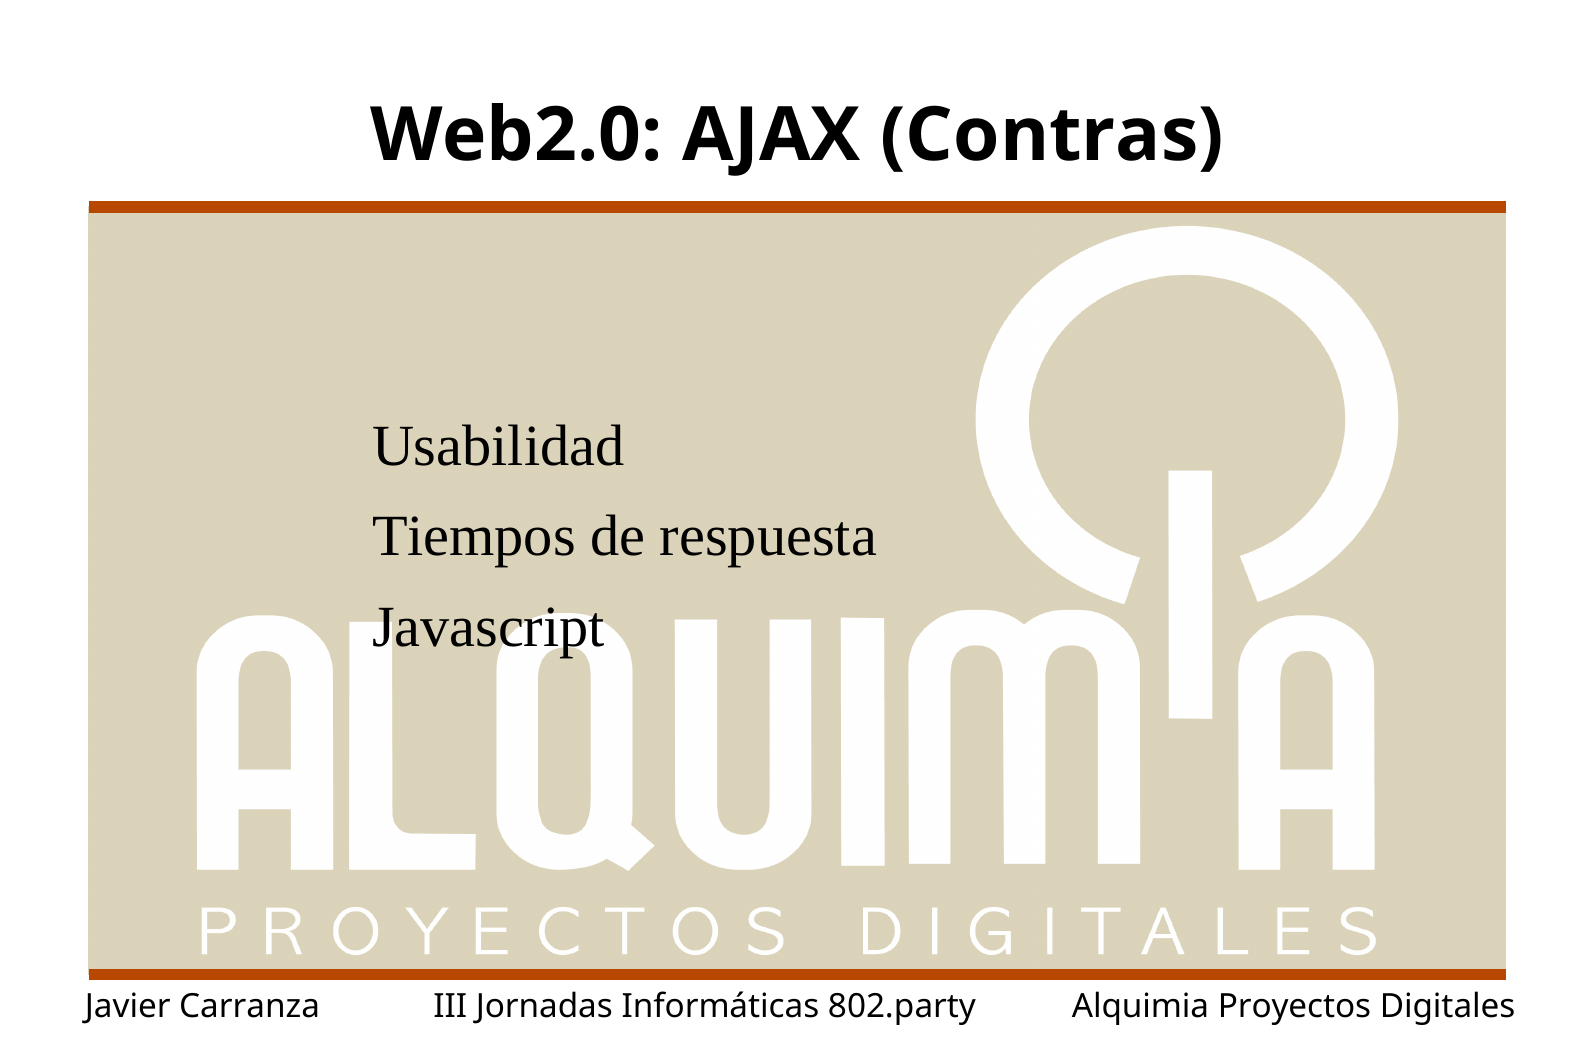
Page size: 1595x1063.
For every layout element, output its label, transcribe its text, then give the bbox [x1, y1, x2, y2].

picture [88, 220, 1506, 969]
text_box Javier Carranza III Jornadas Informáticas 802.party Alquimia Proyectos Digitales [81, 974, 1513, 1048]
list Usabilidad Tiempos de respuesta Javascript [354, 413, 1182, 754]
title Web2.0: AJAX (Contras) [79, 42, 1515, 220]
